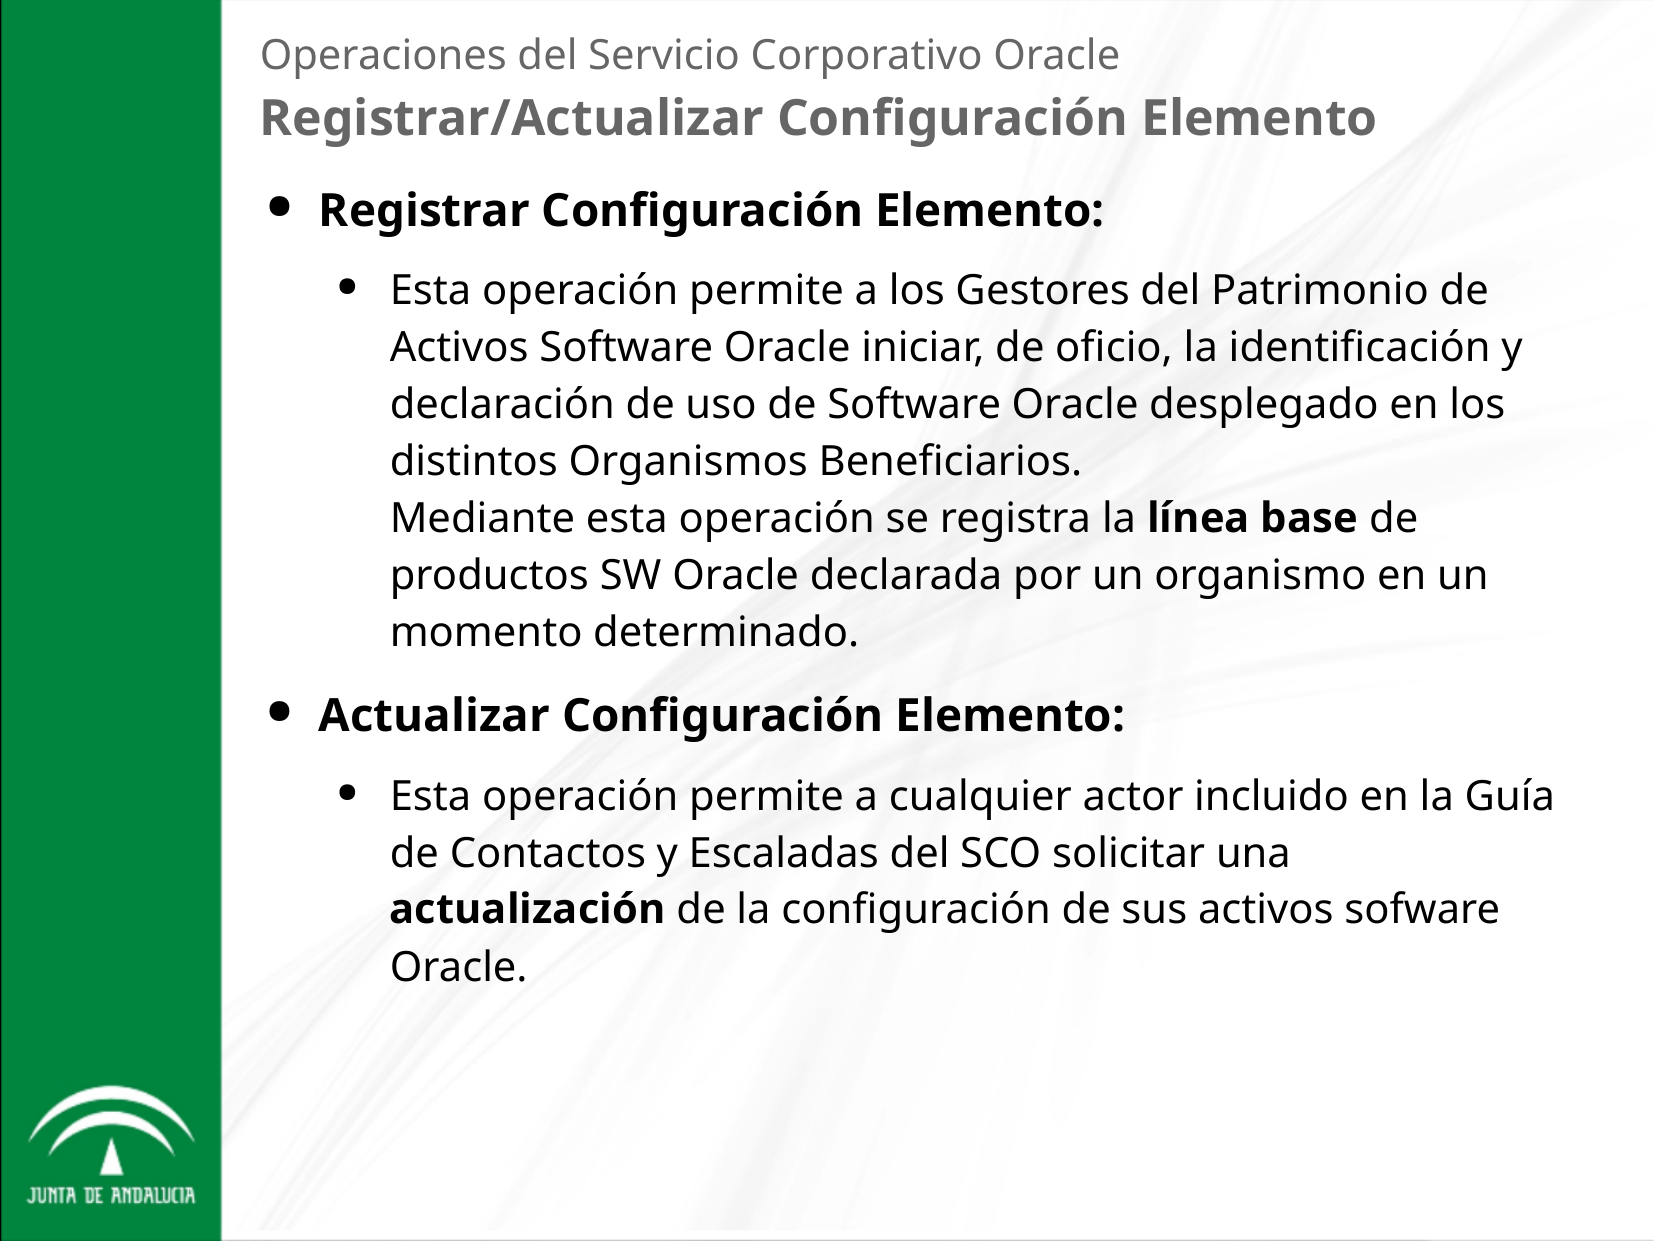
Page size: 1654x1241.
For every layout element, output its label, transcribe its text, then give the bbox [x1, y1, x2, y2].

list Registrar Configuración Elemento: Esta operación permite a los Gestores del Patrimonio de Activos Software Oracle iniciar, de oficio, la identificación y declaración de uso de Software Oracle desplegado en los distintos Organismos Beneficiarios. Mediante esta operación se registra la línea base de productos SW Oracle declarada por un organismo en un momento determinado. Actualizar Configuración Elemento: Esta operación permite a cualquier actor incluido en la Guía de Contactos y Escaladas del SCO solicitar una actualización de la configuración de sus activos sofware Oracle. [248, 177, 1565, 996]
title Operaciones del Servicio Corporativo Oracle Registrar/Actualizar Configuración Elemento [259, 35, 1577, 139]
picture [0, 0, 1654, 1241]
